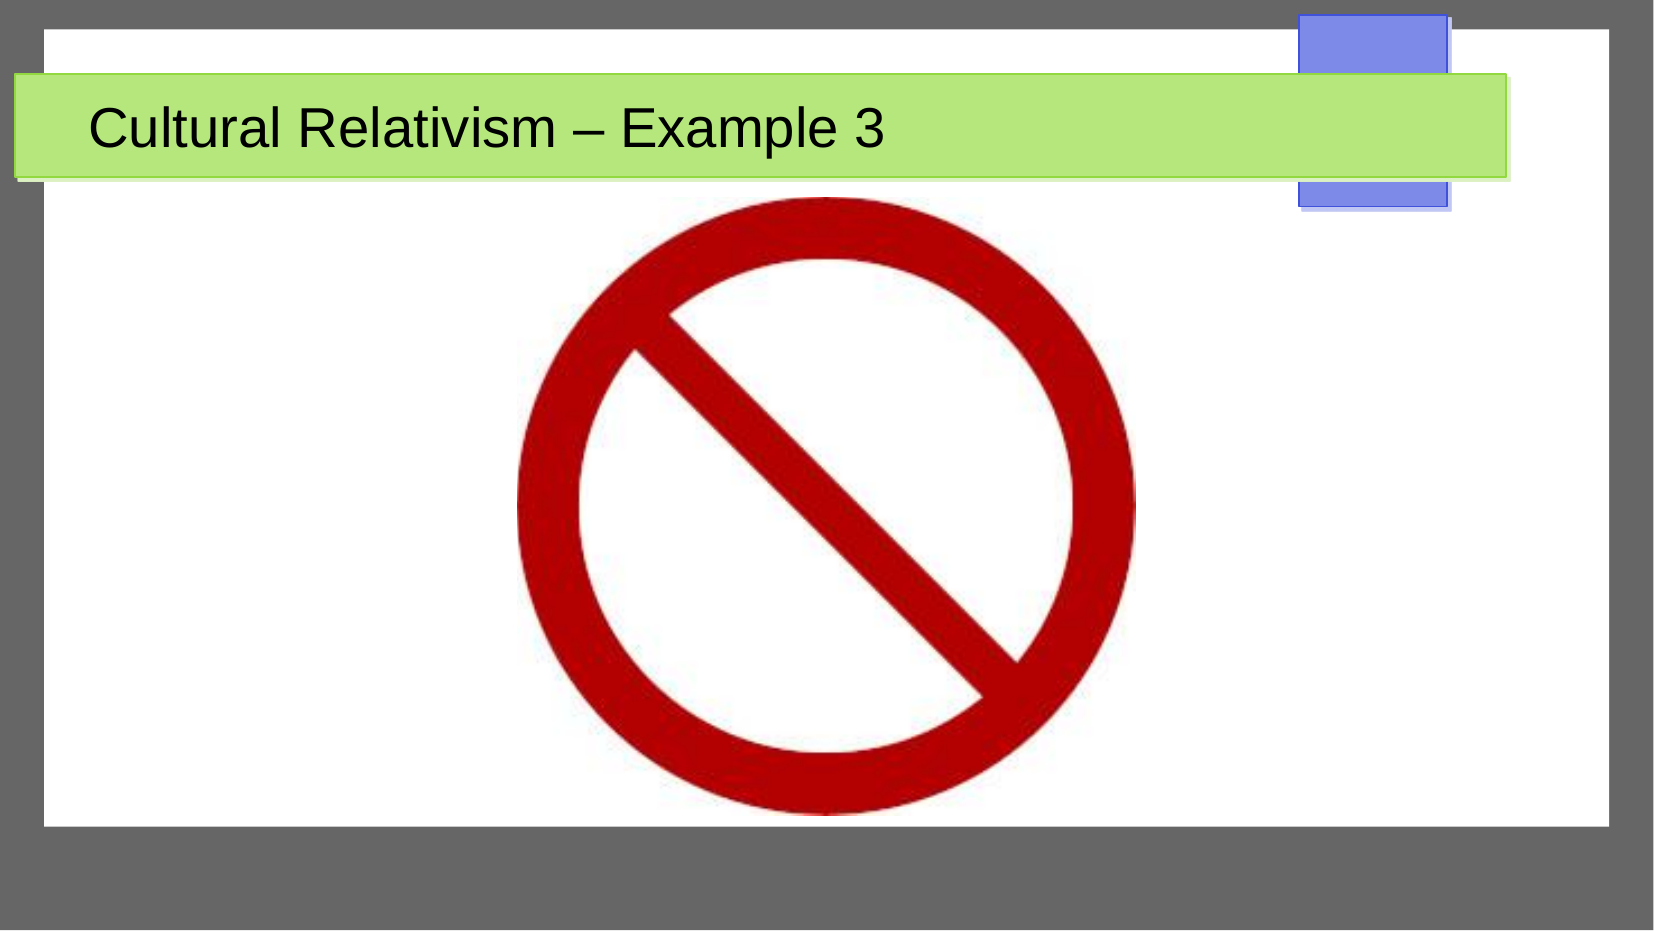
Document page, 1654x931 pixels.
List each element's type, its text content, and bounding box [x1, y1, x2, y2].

picture [517, 197, 1136, 816]
text_box Cultural Relativism – Example 3 [88, 73, 1506, 178]
